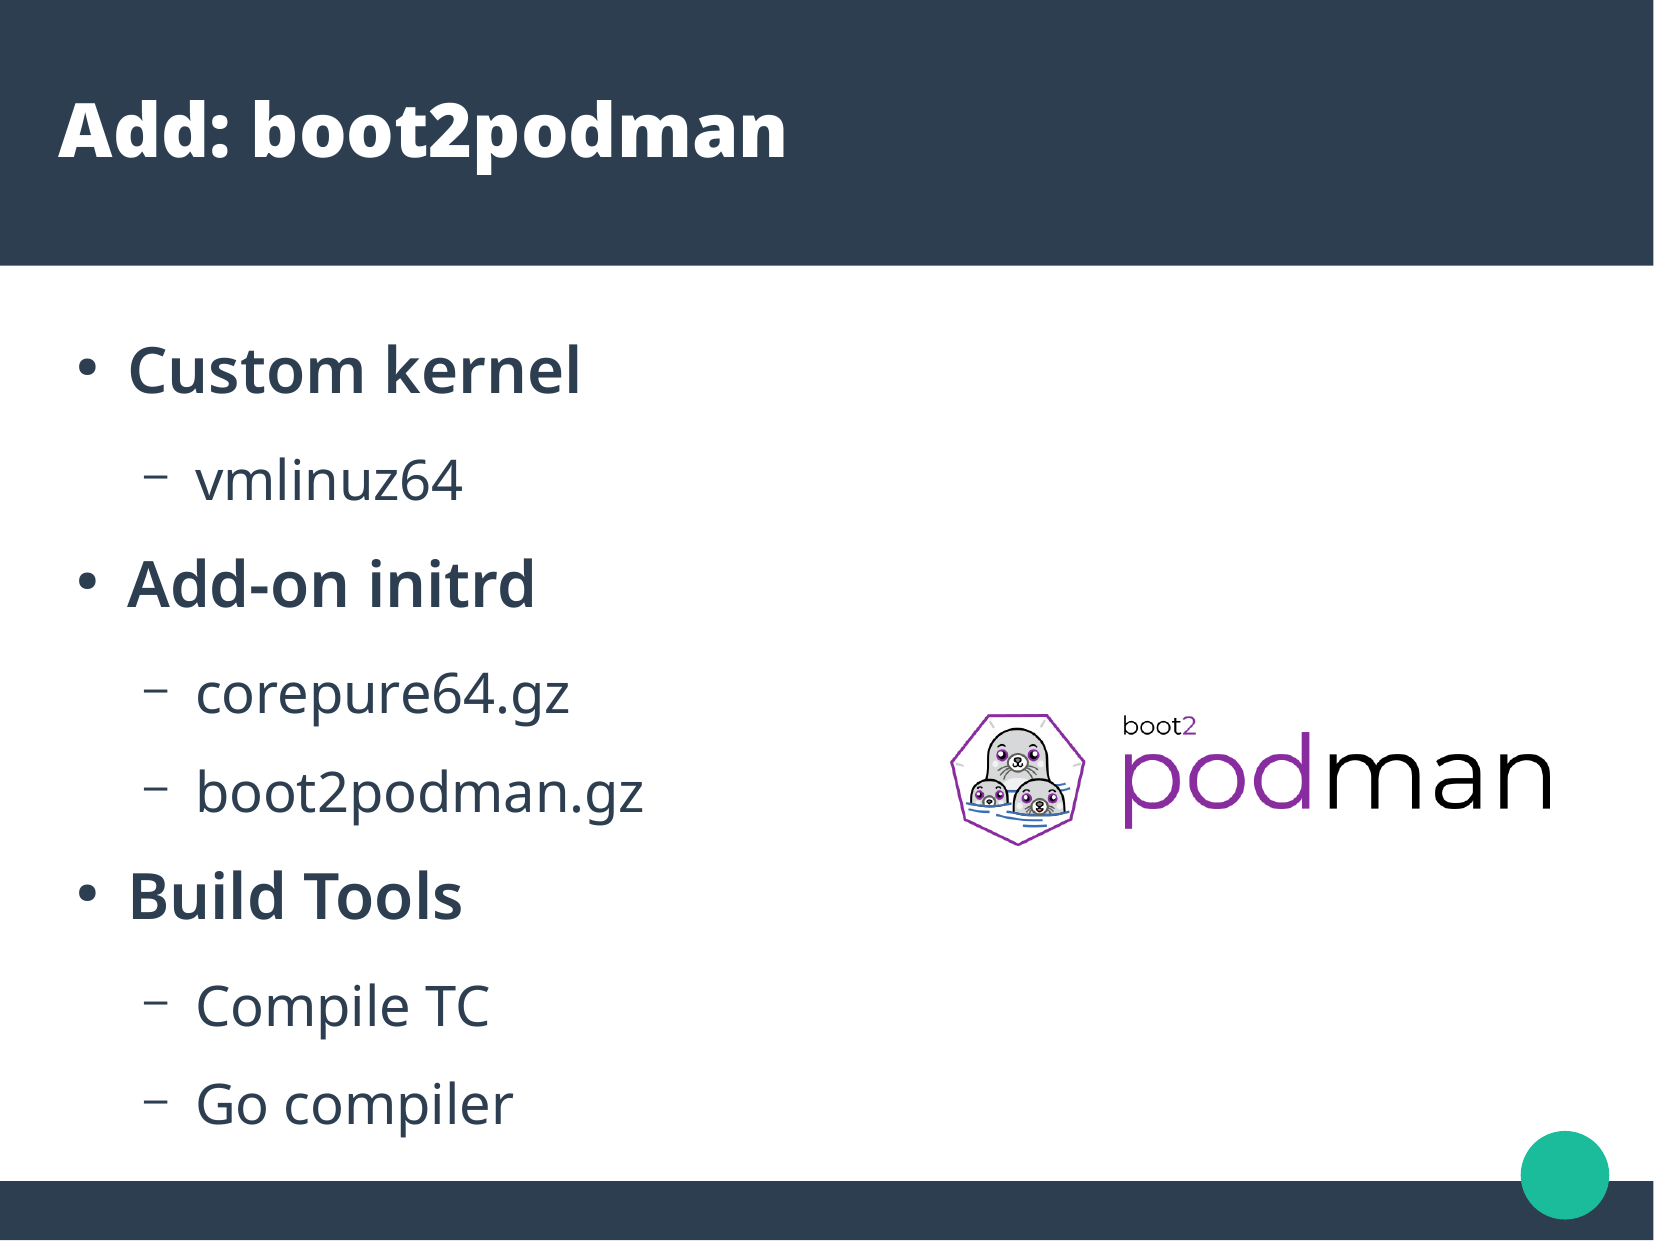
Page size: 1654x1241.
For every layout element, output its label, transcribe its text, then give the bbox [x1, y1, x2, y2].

picture [950, 714, 1550, 846]
title Add: boot2podman [59, 49, 1595, 207]
list Custom kernel vmlinuz64 Add-on initrd corepure64.gz boot2podman.gz Build Tools Compile TC Go compiler [59, 324, 1595, 1152]
